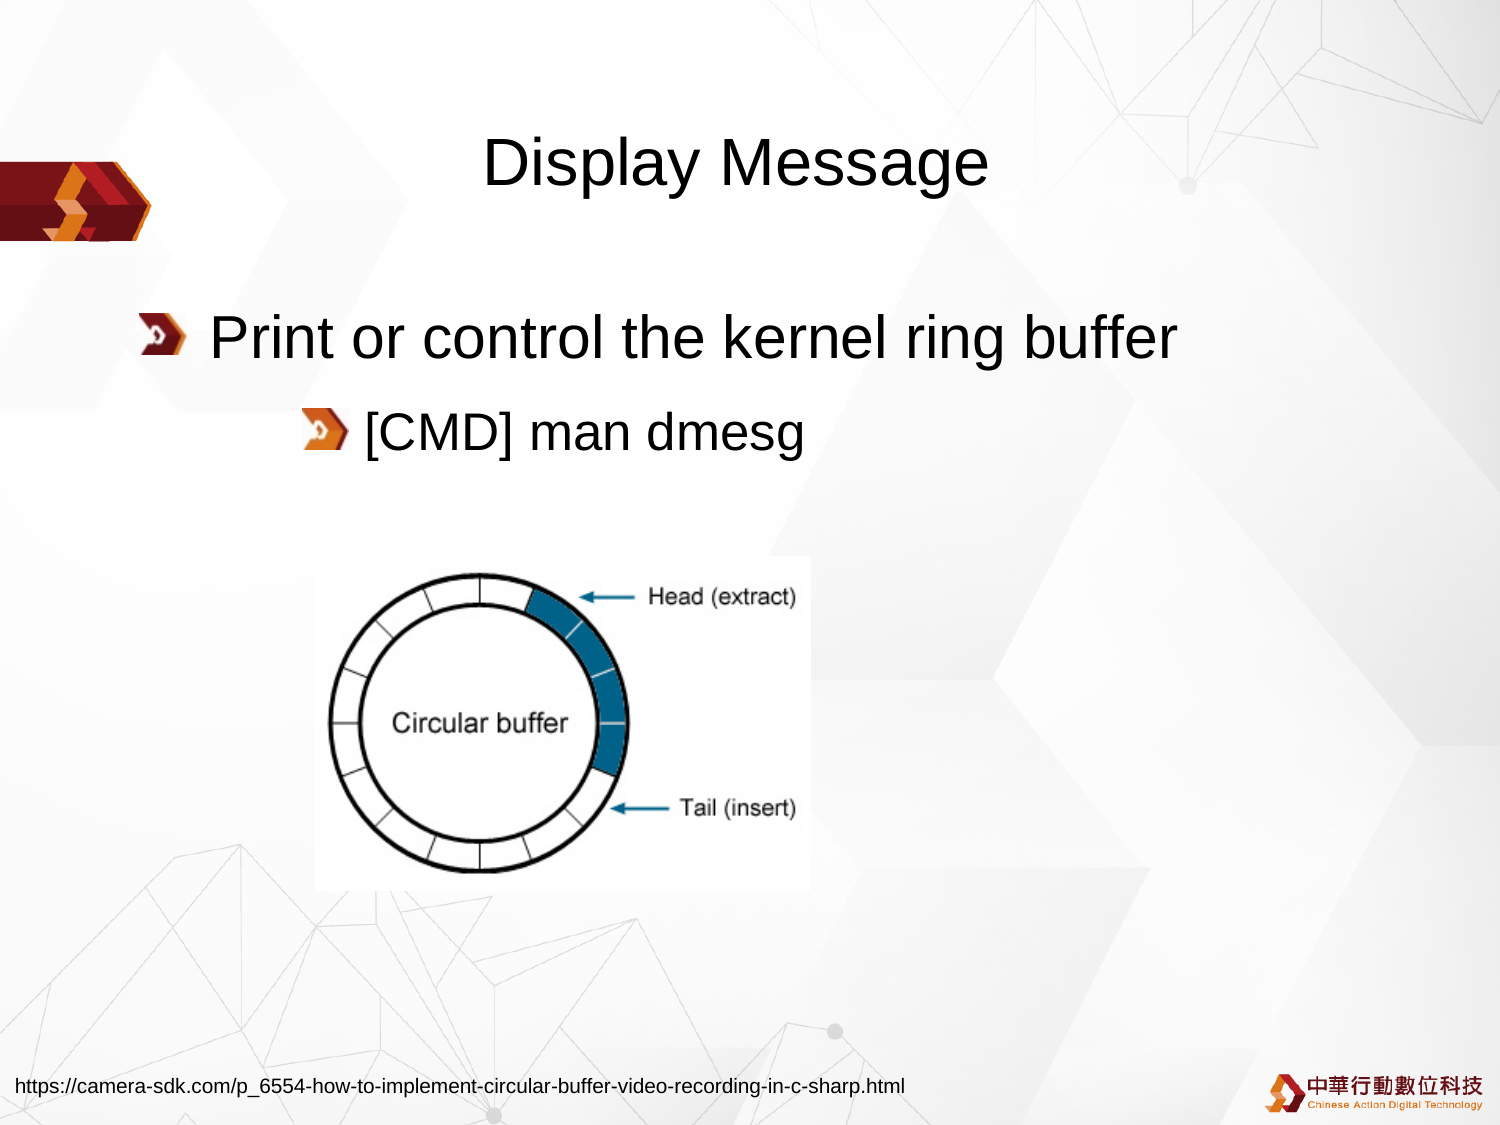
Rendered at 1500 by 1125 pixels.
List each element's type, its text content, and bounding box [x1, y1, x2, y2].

picture [0, 0, 1500, 1125]
list Print or control the kernel ring buffer [CMD] man dmesg [107, 290, 1425, 943]
title Display Message [107, 54, 1367, 207]
text_box https://camera-sdk.com/p_6554-how-to-implement-circular-buffer-video-recording-in-c-sharp.html [0, 1065, 976, 1125]
